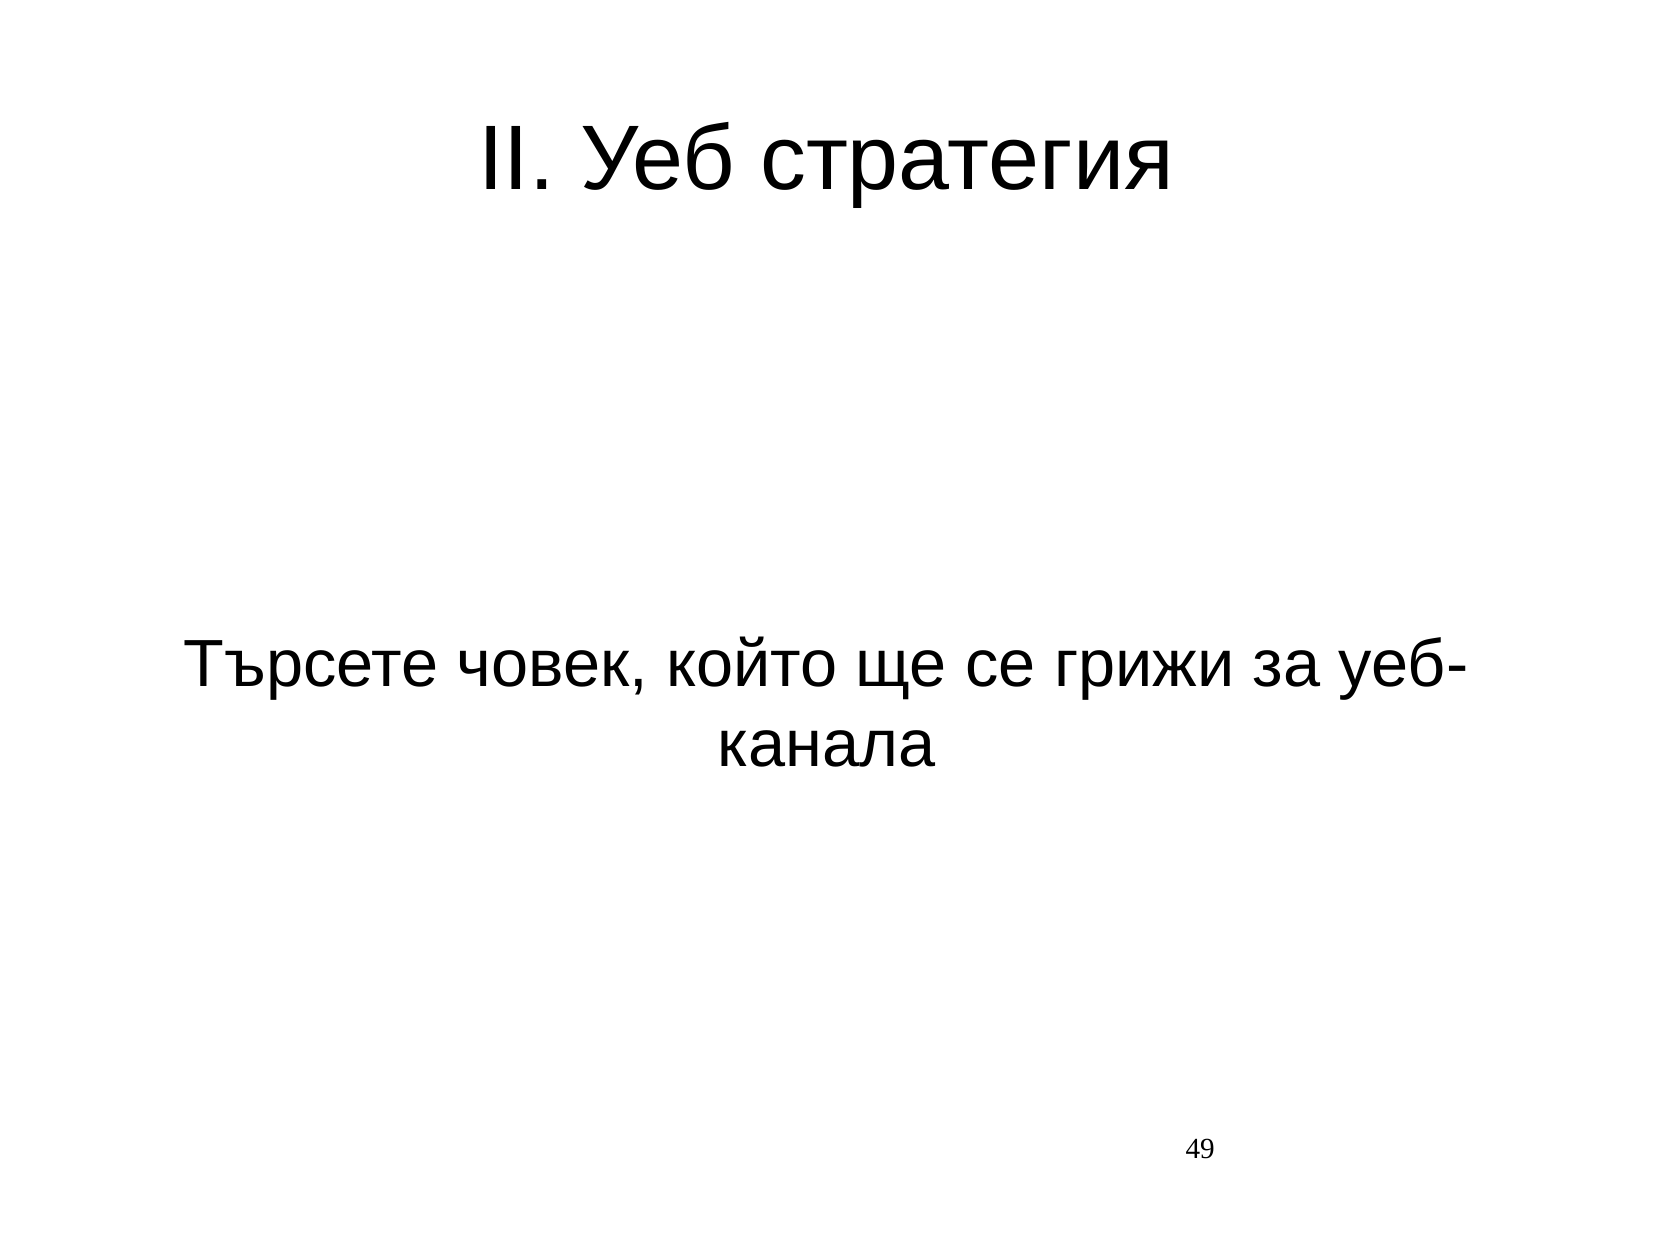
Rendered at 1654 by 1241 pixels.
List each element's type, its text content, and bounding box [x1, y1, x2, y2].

subtitle Търсете човек, който ще се грижи за уеб-канала [82, 290, 1571, 1109]
title II. Уеб стратегия [82, 49, 1571, 257]
text_box [1185, 1129, 1571, 1216]
